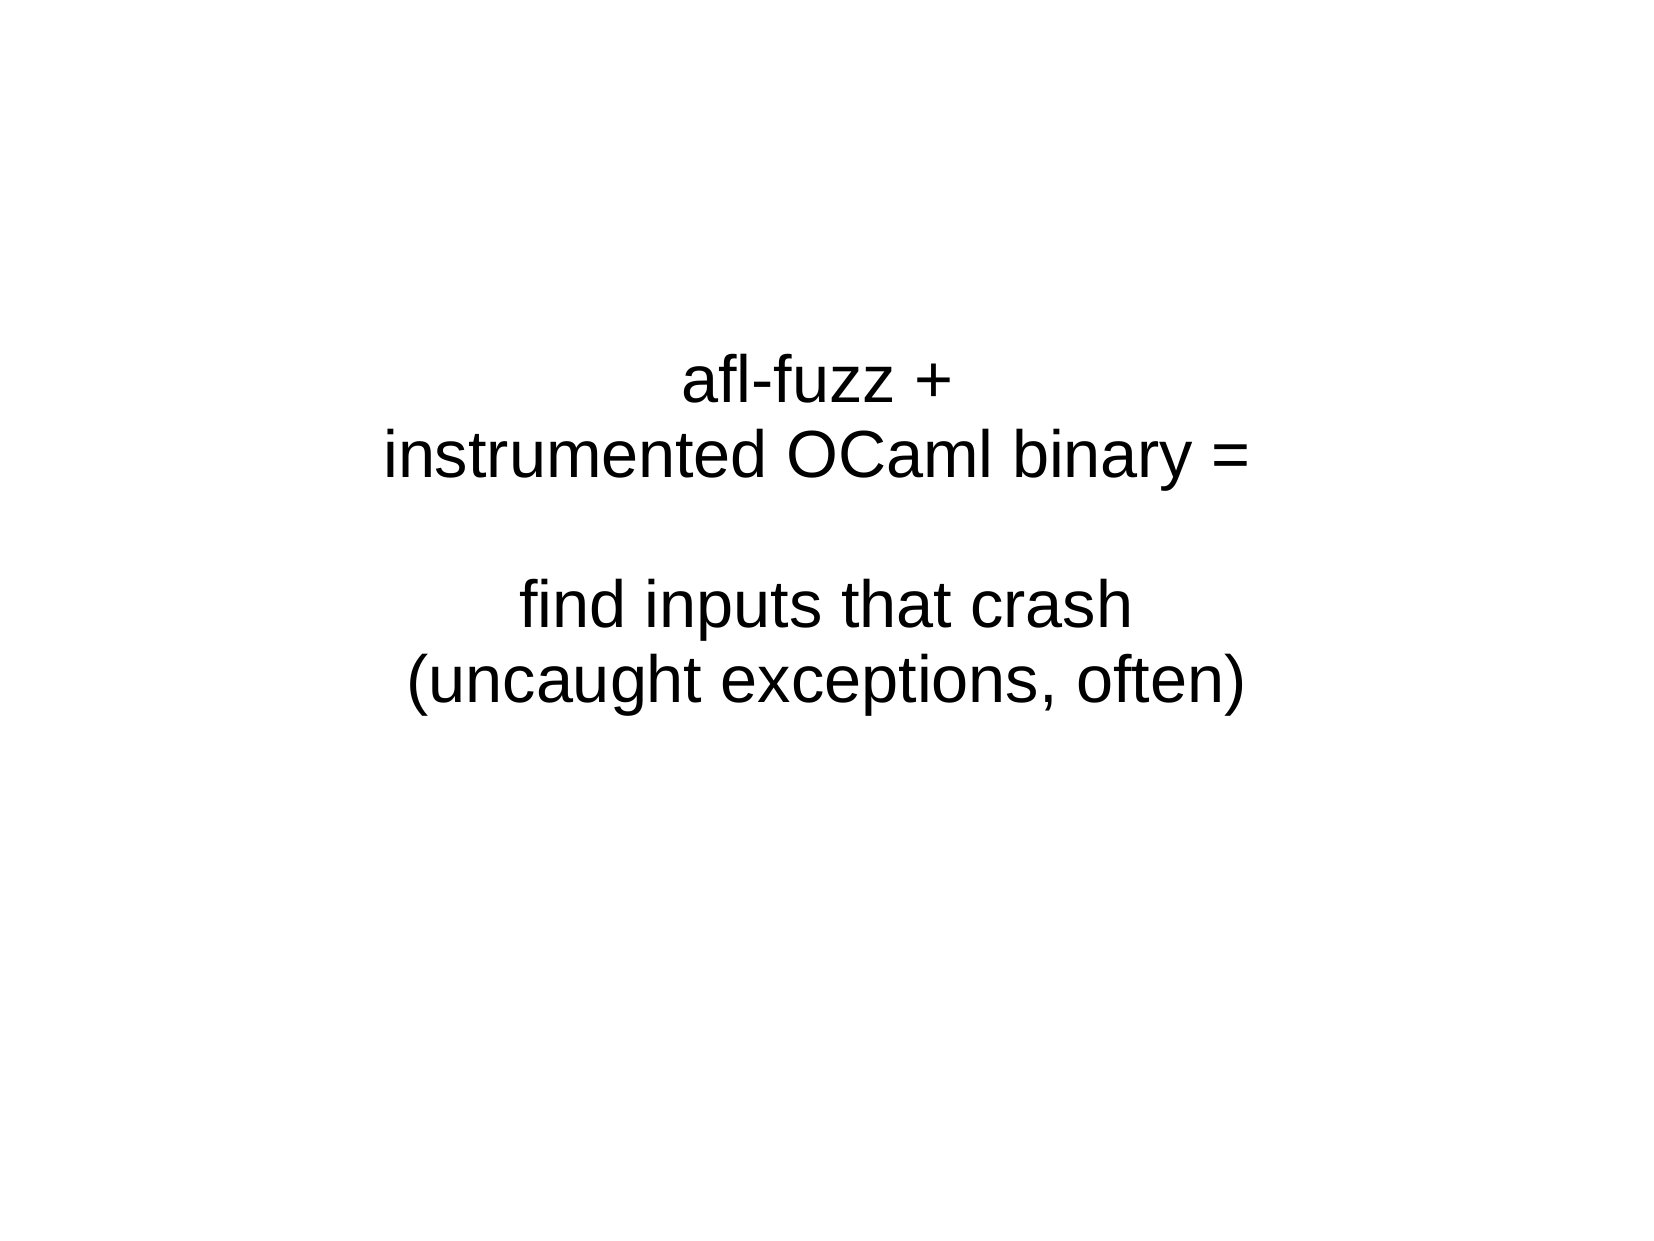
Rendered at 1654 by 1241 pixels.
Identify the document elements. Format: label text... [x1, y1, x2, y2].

subtitle afl-fuzz + instrumented OCaml binary = find inputs that crash (uncaught exceptions, often) [82, 49, 1571, 1010]
